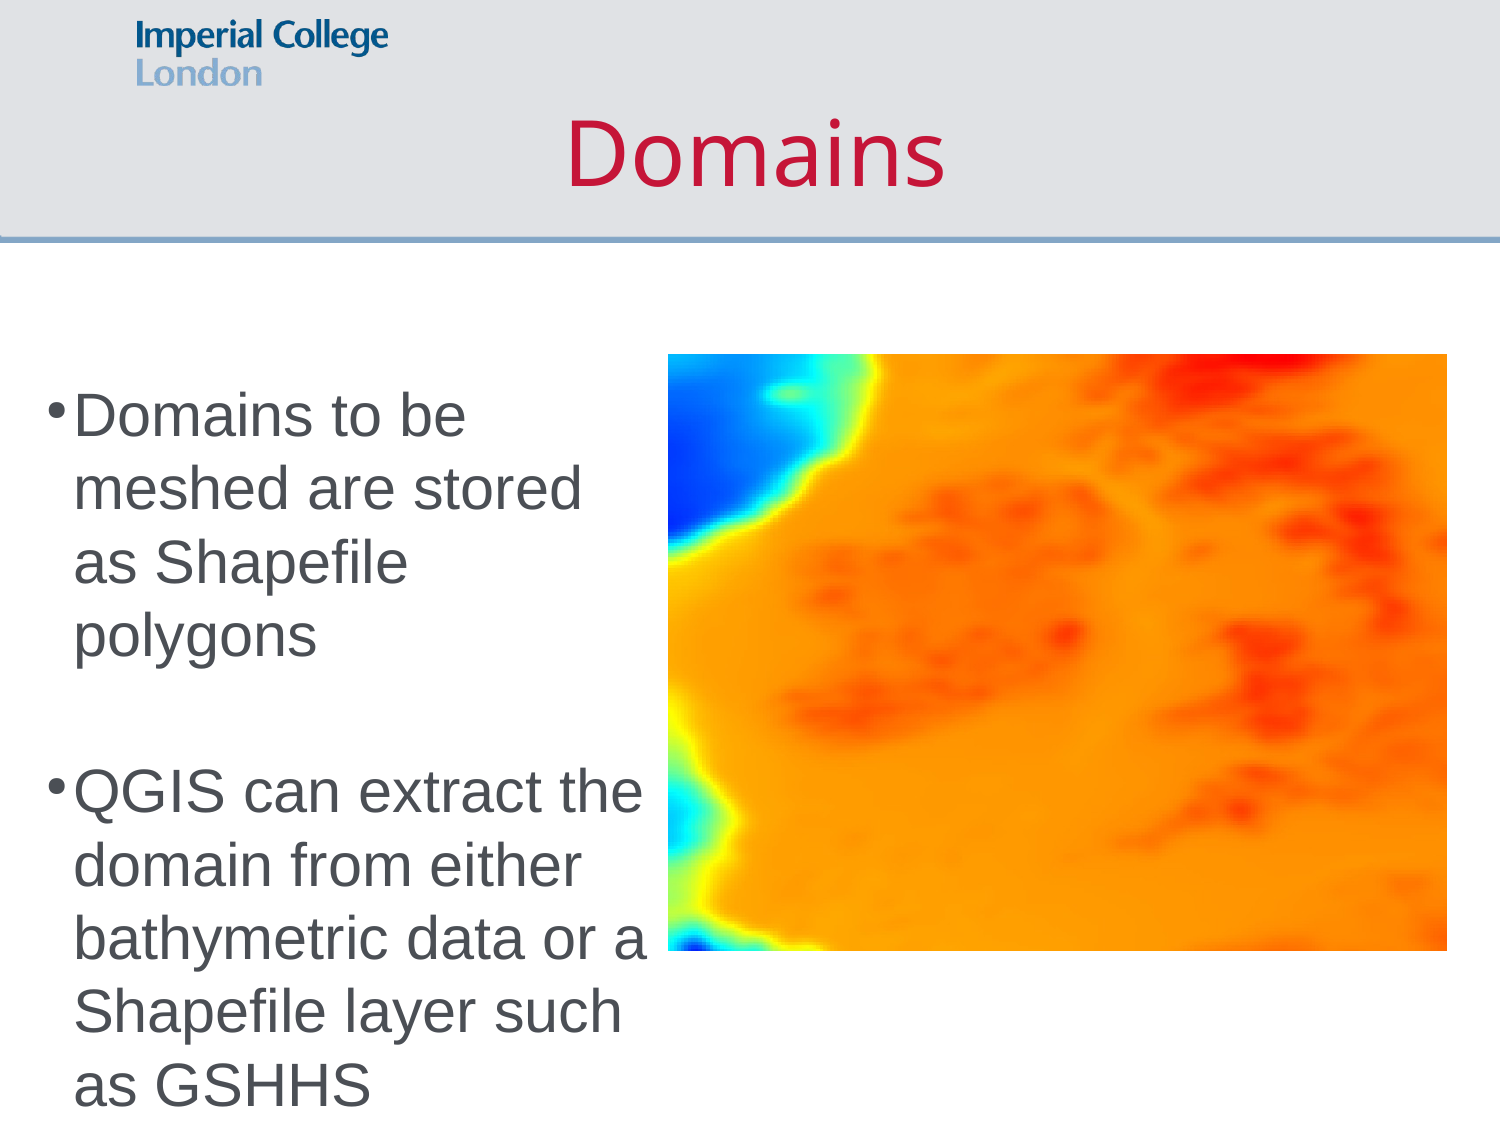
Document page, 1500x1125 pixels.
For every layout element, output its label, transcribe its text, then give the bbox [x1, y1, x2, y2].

list Domains to be meshed are stored as Shapefile polygons QGIS can extract the domain from either bathymetric data or a Shapefile layer such as GSHHS [45, 374, 650, 1125]
title Domains [137, 94, 1375, 205]
picture [682, 940, 711, 951]
picture [0, 0, 1500, 243]
picture [668, 354, 1447, 951]
picture [668, 354, 794, 538]
